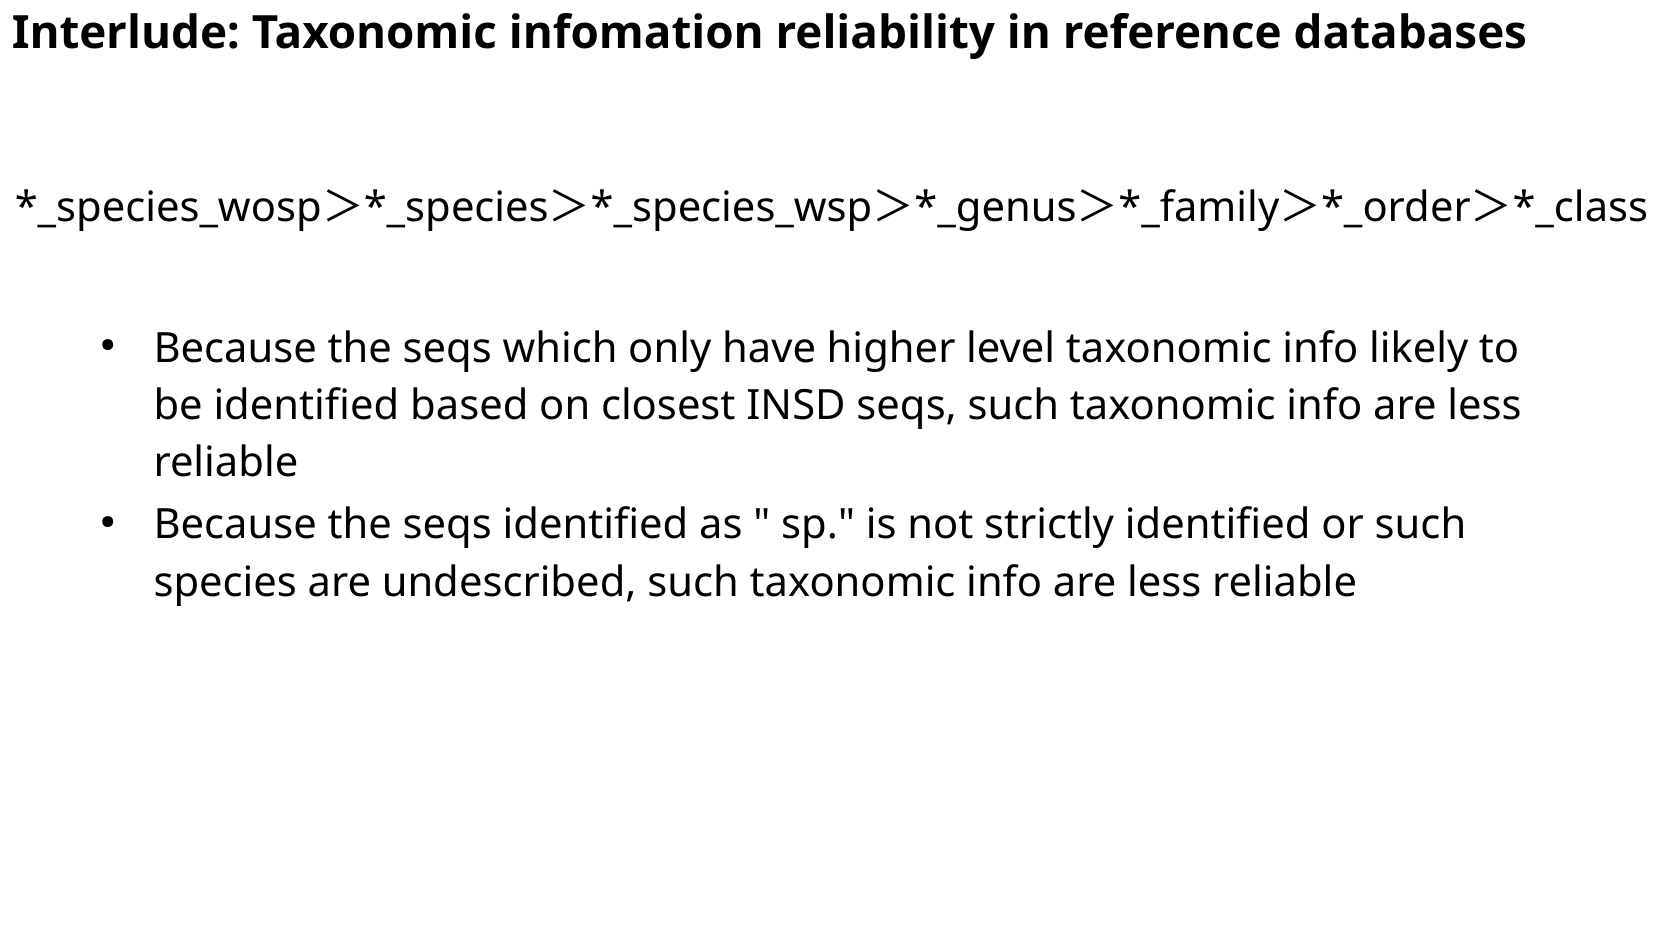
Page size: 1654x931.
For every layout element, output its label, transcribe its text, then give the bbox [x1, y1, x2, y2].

title Interlude: Taxonomic infomation reliability in reference databases [11, 0, 1642, 130]
text_box *_species_wosp＞*_species＞*_species_wsp＞*_genus＞*_family＞*_order＞*_class [0, 165, 1654, 242]
list Because the seqs which only have higher level taxonomic info likely to be identified based on closest INSD seqs, such taxonomic info are less reliable Because the seqs identified as " sp." is not strictly identified or such species are undescribed, such taxonomic info are less reliable [82, 317, 1571, 613]
